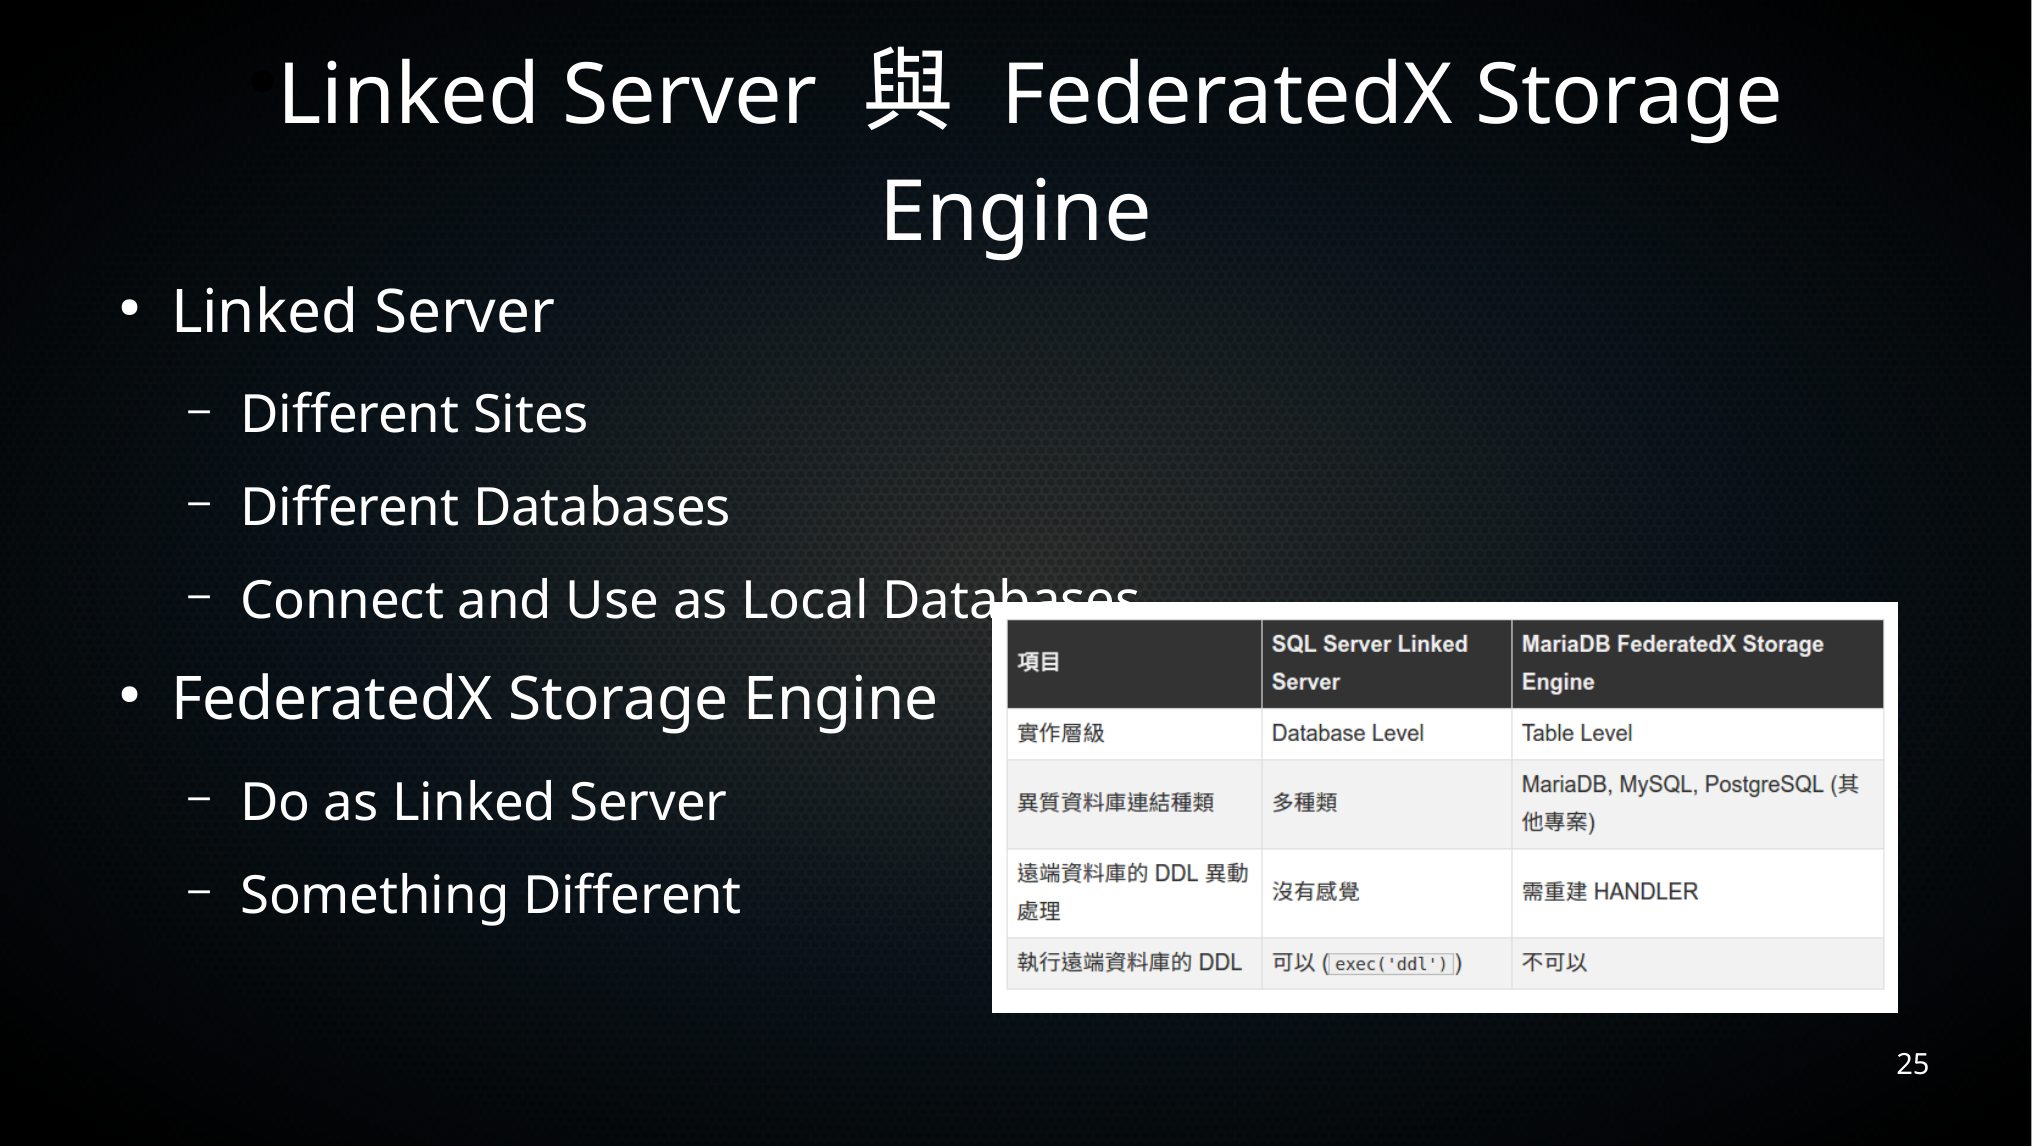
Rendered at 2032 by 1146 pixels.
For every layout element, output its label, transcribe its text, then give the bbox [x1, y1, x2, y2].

title Linked Server 與 FederatedX Storage Engine [101, 45, 1930, 237]
picture [0, 0, 2032, 1146]
list Linked Server Different Sites Different Databases Connect and Use as Local Databases FederatedX Storage Engine Do as Linked Server Something Different [101, 268, 1890, 933]
